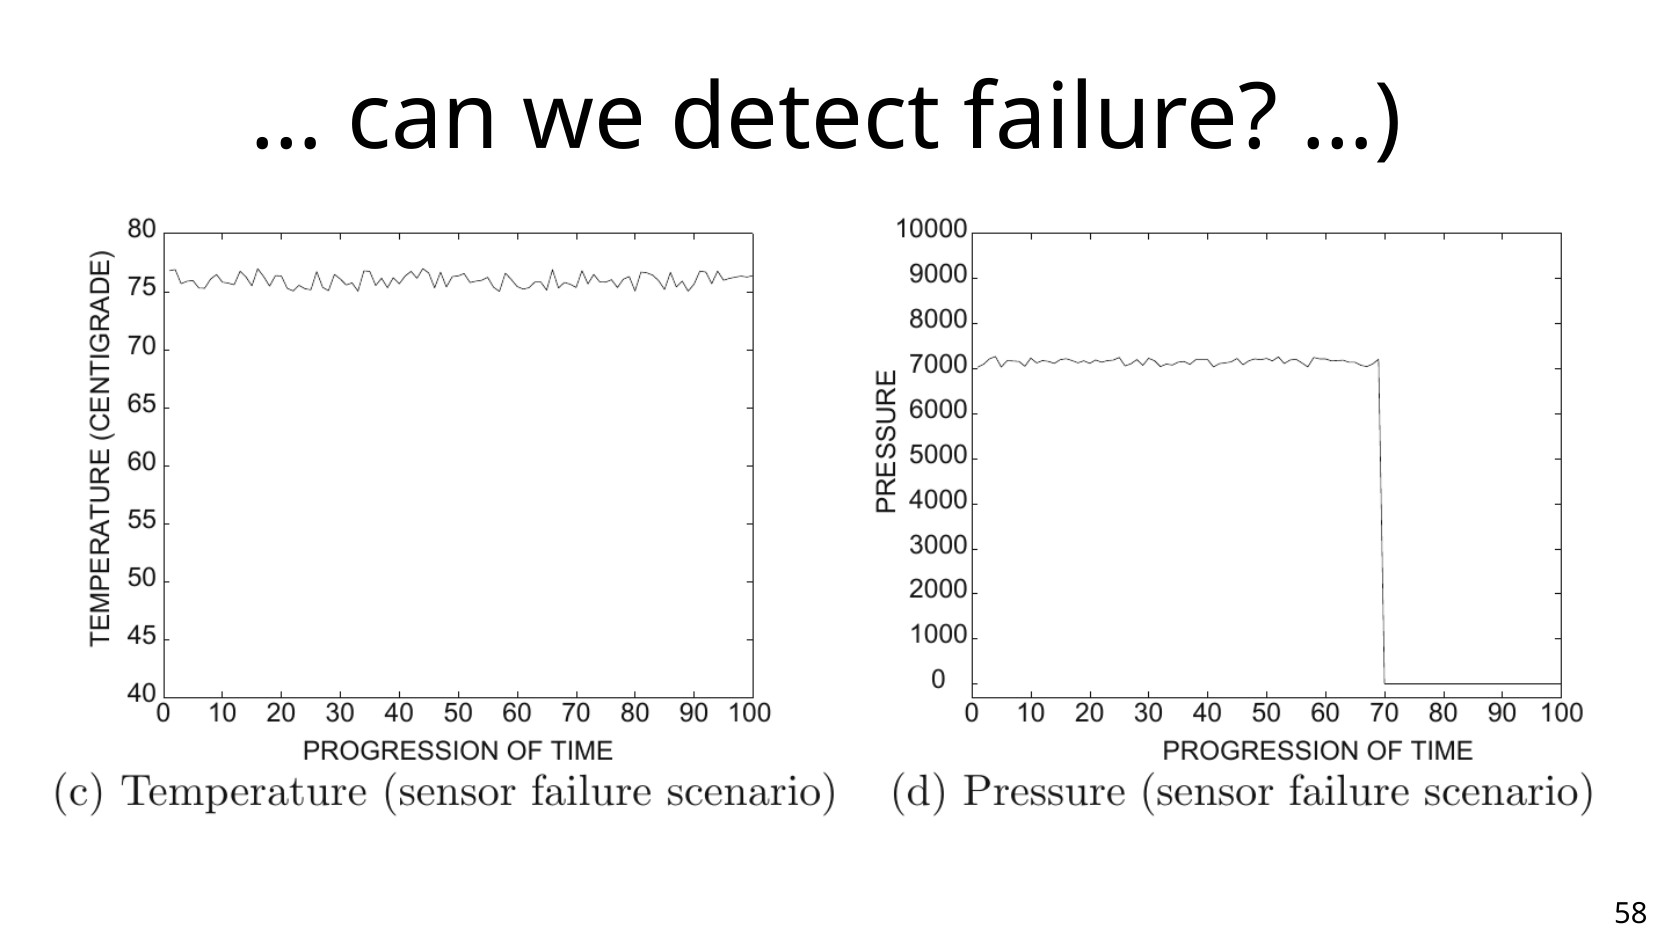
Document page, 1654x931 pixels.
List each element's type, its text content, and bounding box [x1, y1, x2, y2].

picture [50, 213, 1606, 827]
title … can we detect failure? …) [82, 1, 1571, 213]
